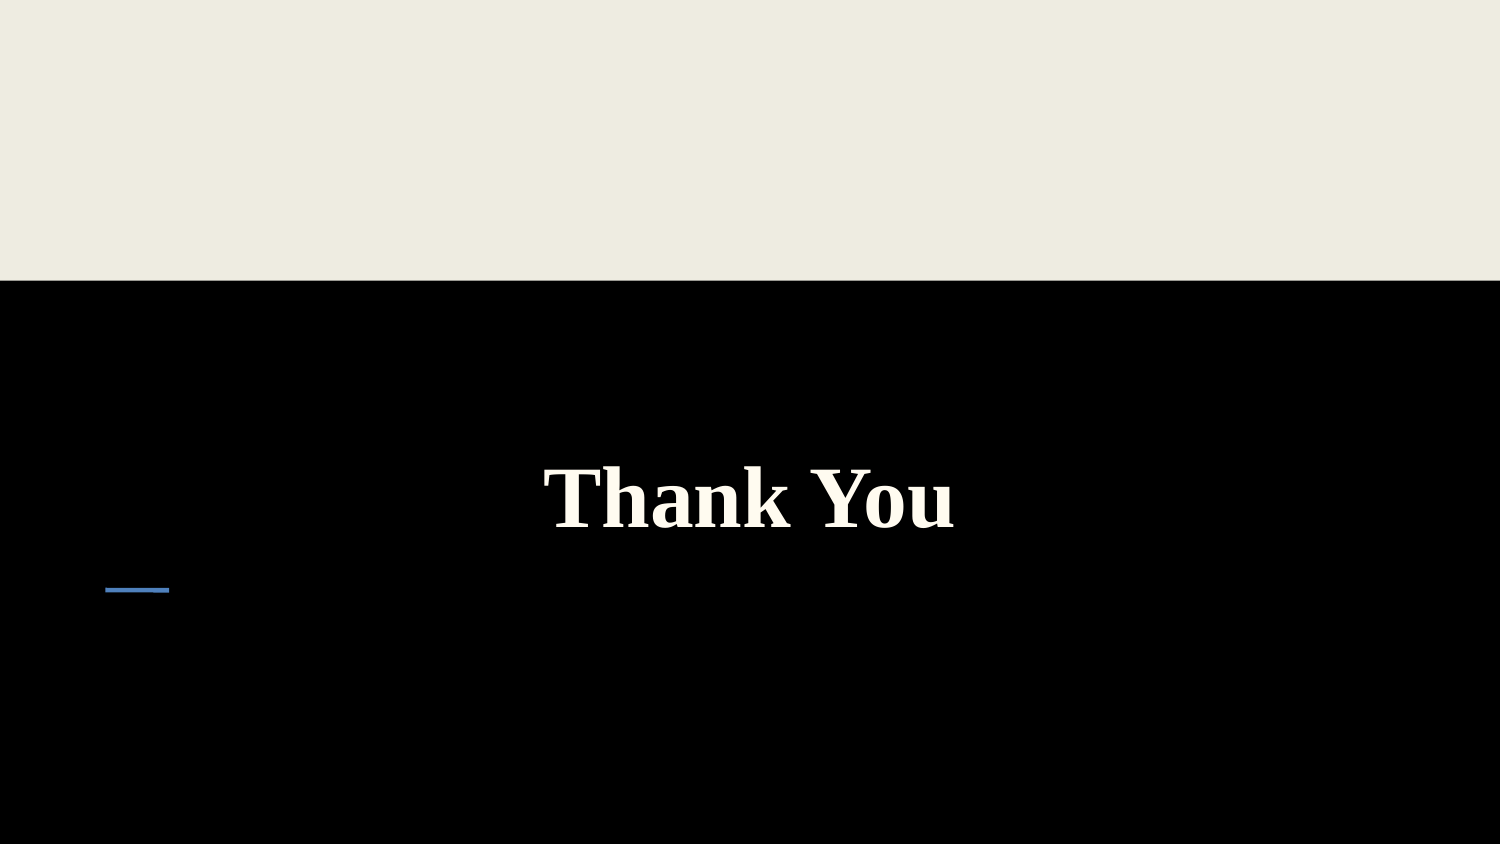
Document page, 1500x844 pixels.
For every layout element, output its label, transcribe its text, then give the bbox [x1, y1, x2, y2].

text_box Thank You [84, 310, 1416, 561]
